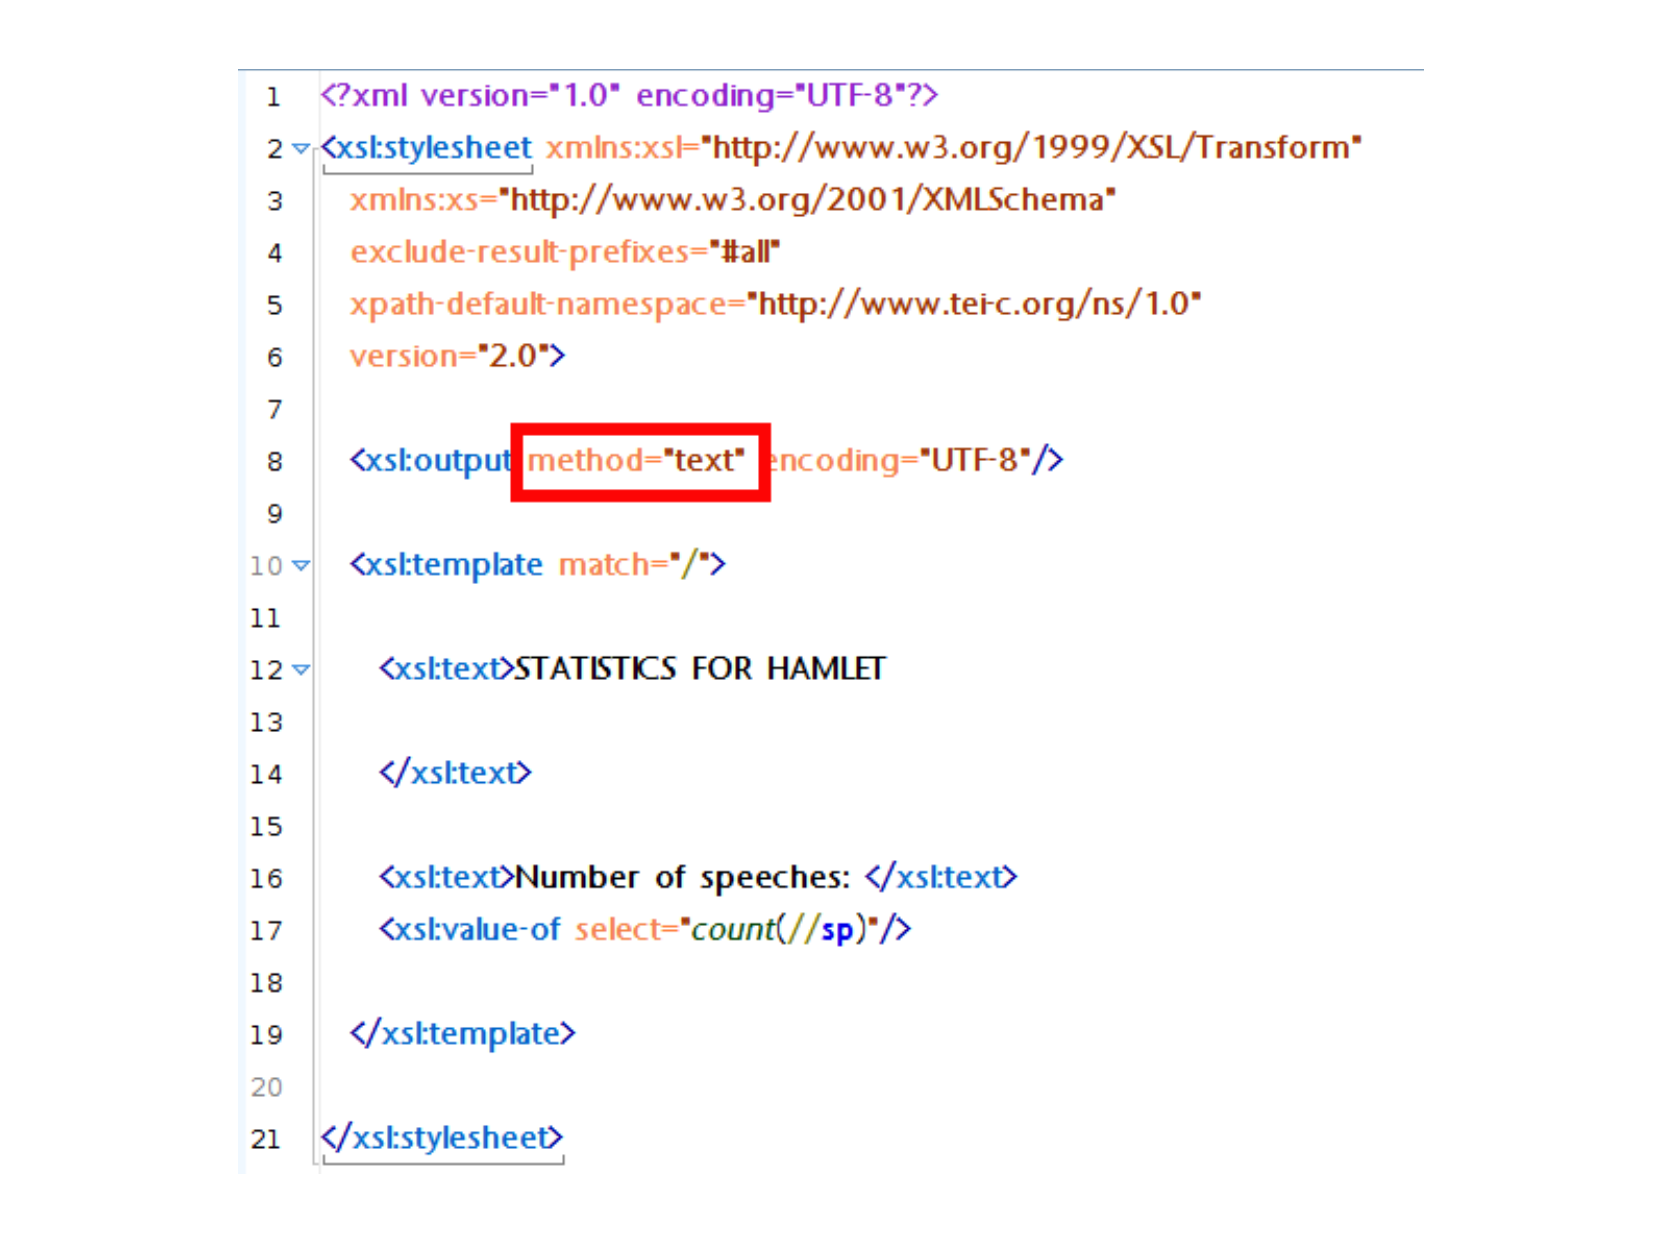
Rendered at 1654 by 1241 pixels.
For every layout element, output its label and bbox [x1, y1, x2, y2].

picture [238, 69, 1424, 1174]
